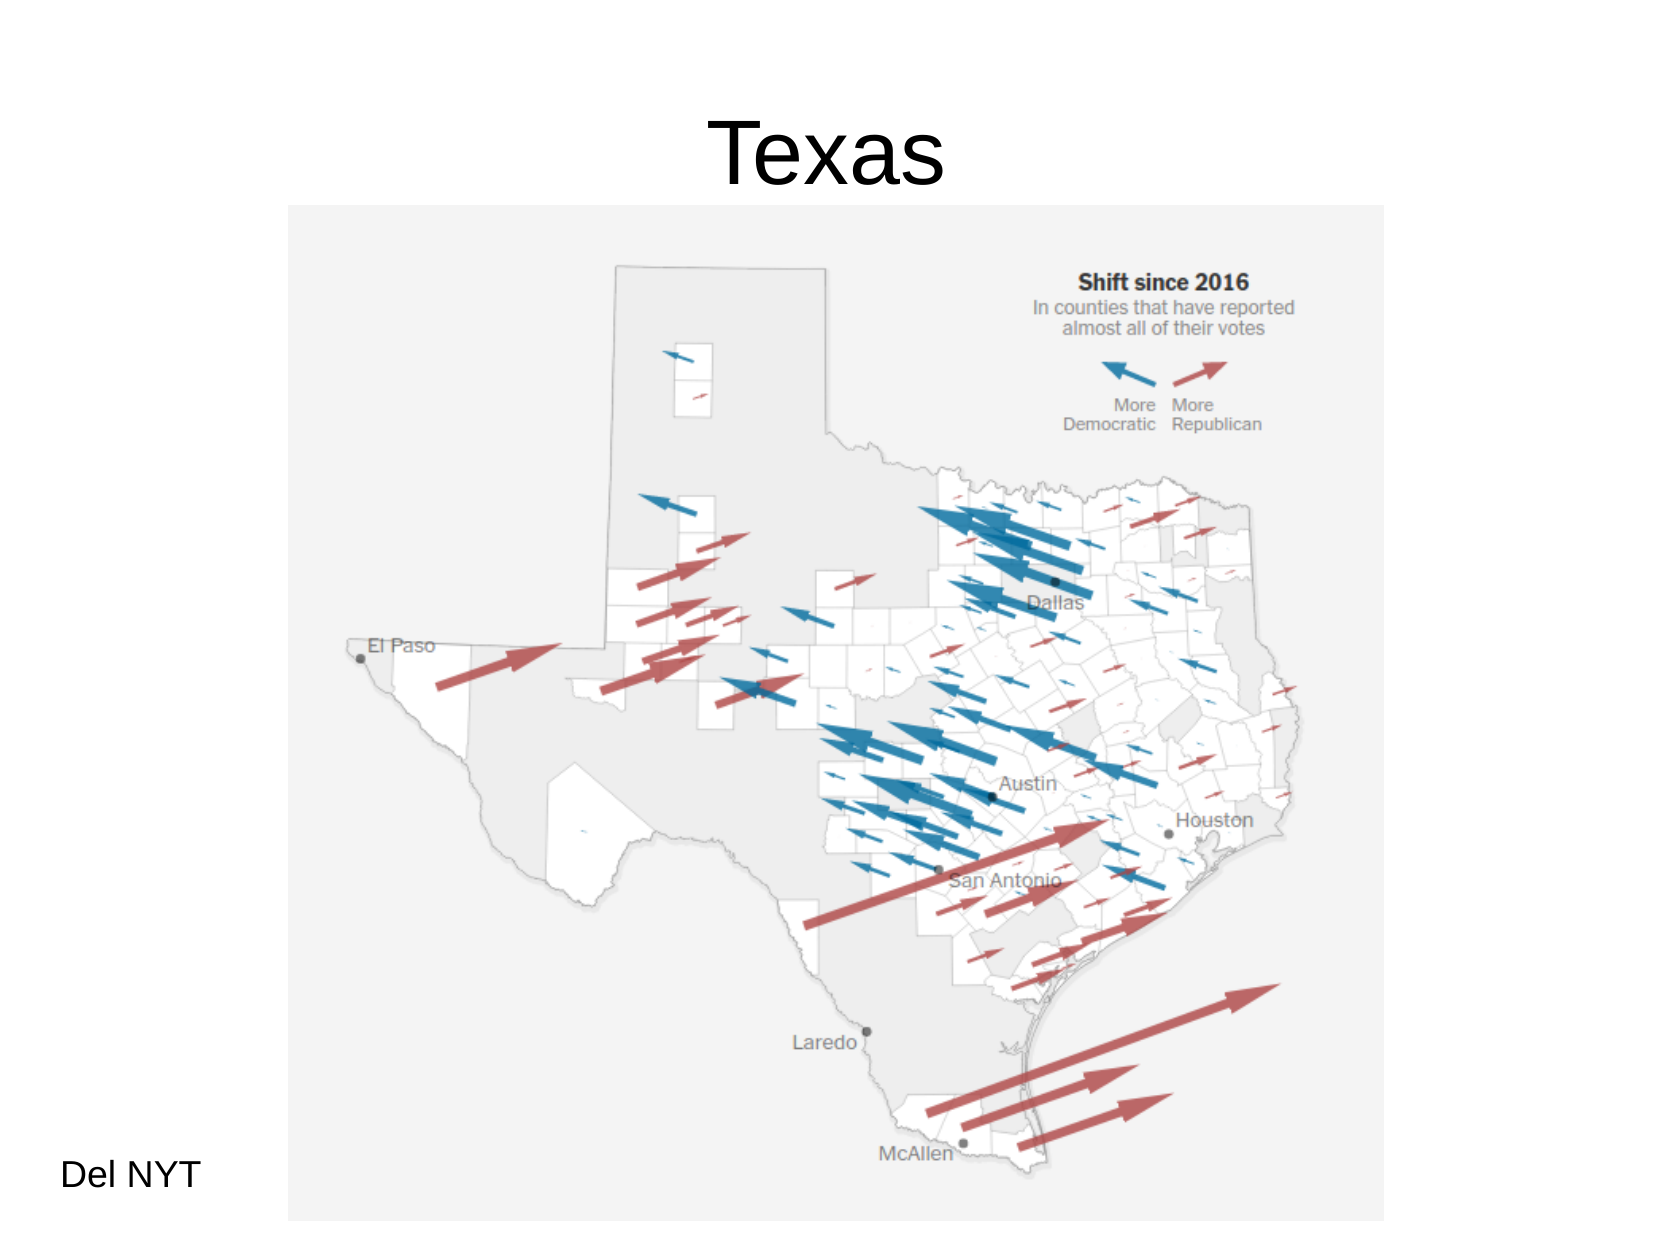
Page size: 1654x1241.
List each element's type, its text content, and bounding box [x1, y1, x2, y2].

title Texas [82, 49, 1571, 257]
text_box Del NYT [45, 1146, 241, 1204]
picture [288, 205, 1384, 1221]
